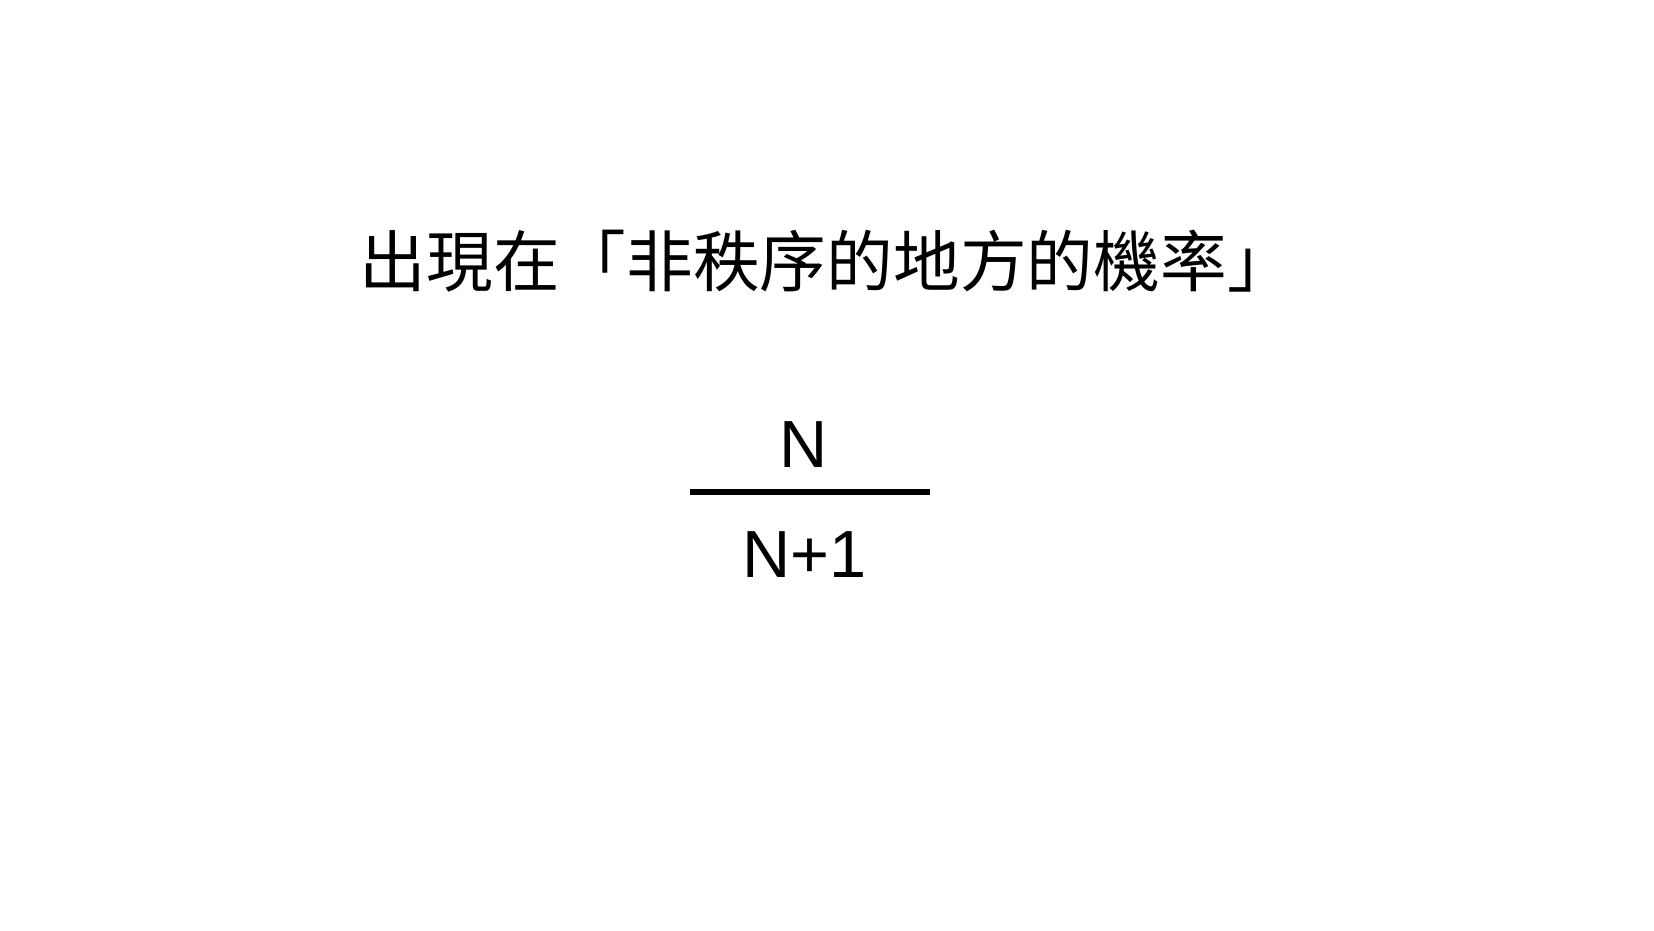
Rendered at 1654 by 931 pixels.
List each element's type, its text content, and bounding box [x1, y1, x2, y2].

title 出現在「非秩序的地方的機率」 [82, 180, 1571, 336]
text_box N+1 [727, 510, 931, 675]
text_box N [765, 399, 916, 490]
